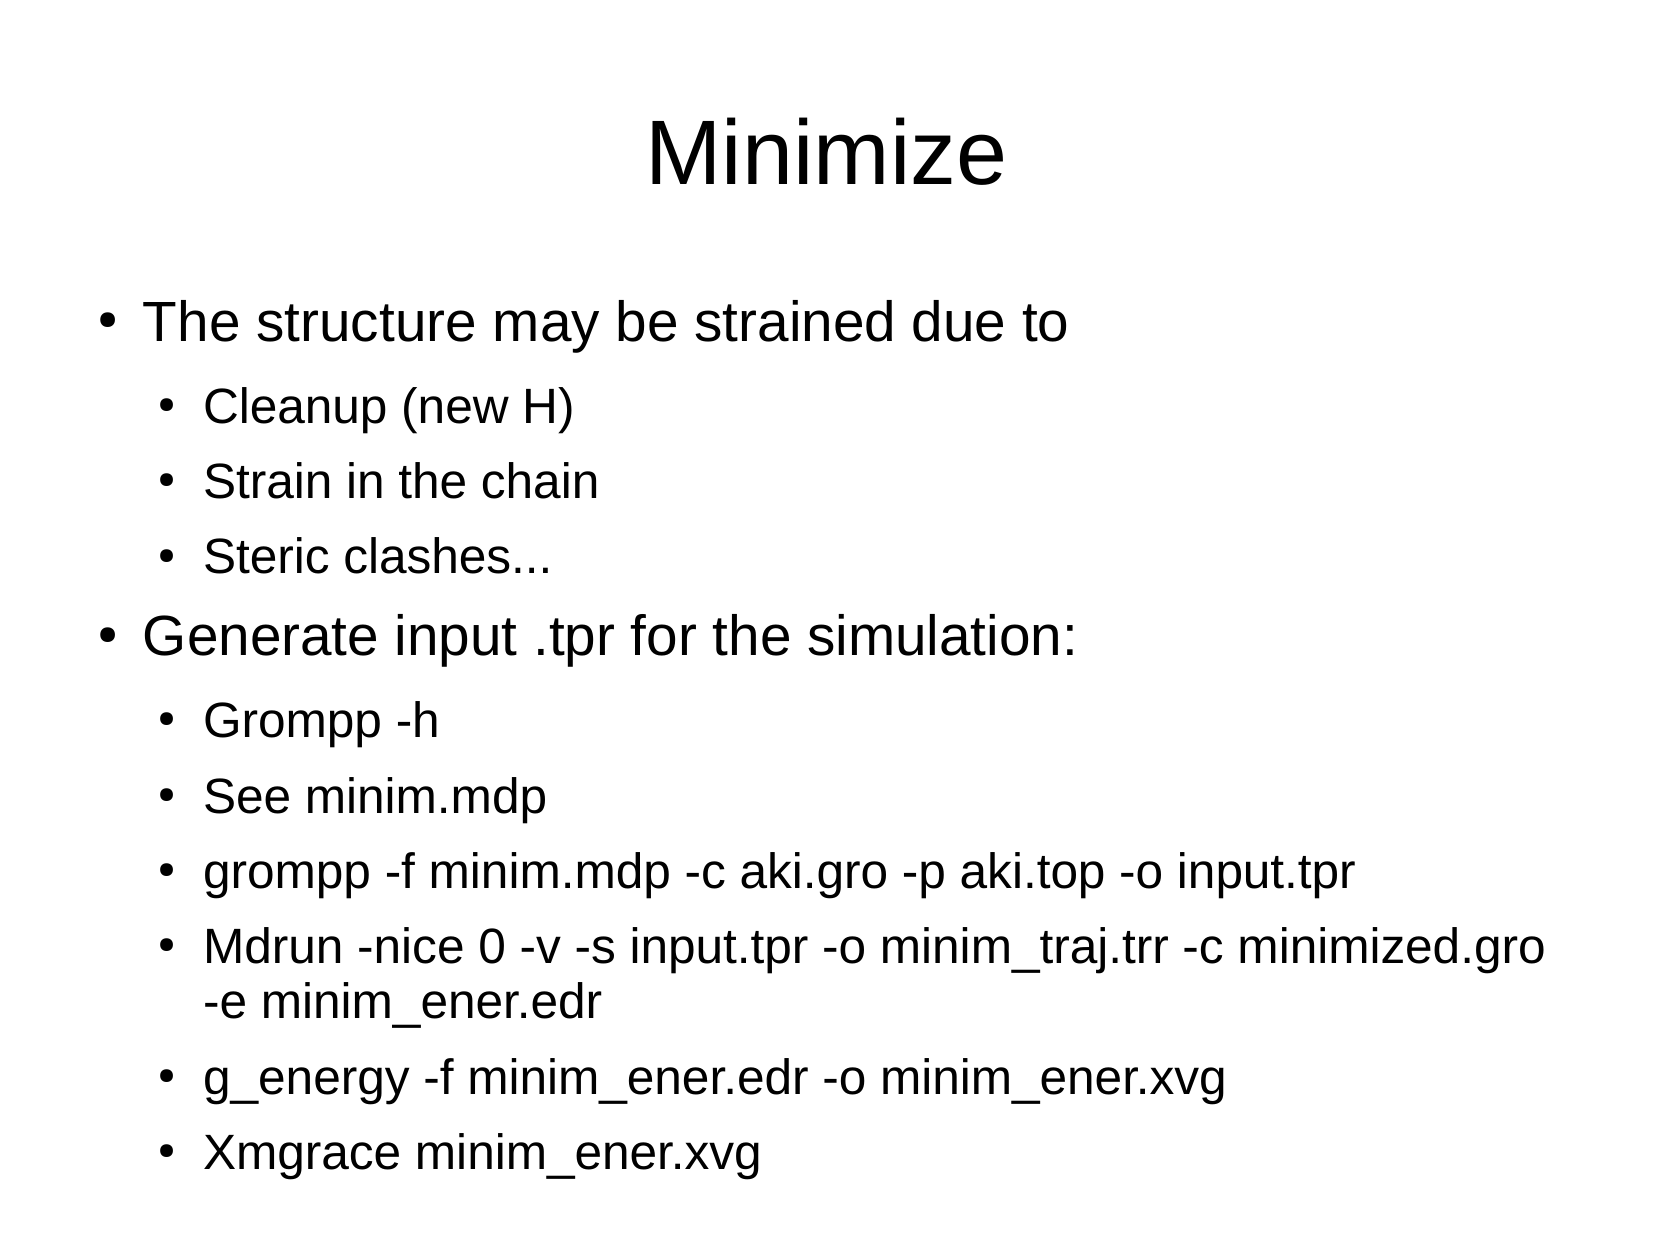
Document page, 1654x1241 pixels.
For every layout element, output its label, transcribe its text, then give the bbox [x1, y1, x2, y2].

title Minimize [82, 56, 1571, 250]
list The structure may be strained due to Cleanup (new H) Strain in the chain Steric clashes... Generate input .tpr for the simulation: Grompp -h See minim.mdp grompp -f minim.mdp -c aki.gro -p aki.top -o input.tpr Mdrun -nice 0 -v -s input.tpr -o minim_traj.trr -c minimized.gro -e minim_ener.edr g_energy -f minim_ener.edr -o minim_ener.xvg Xmgrace minim_ener.xvg [82, 290, 1571, 1182]
